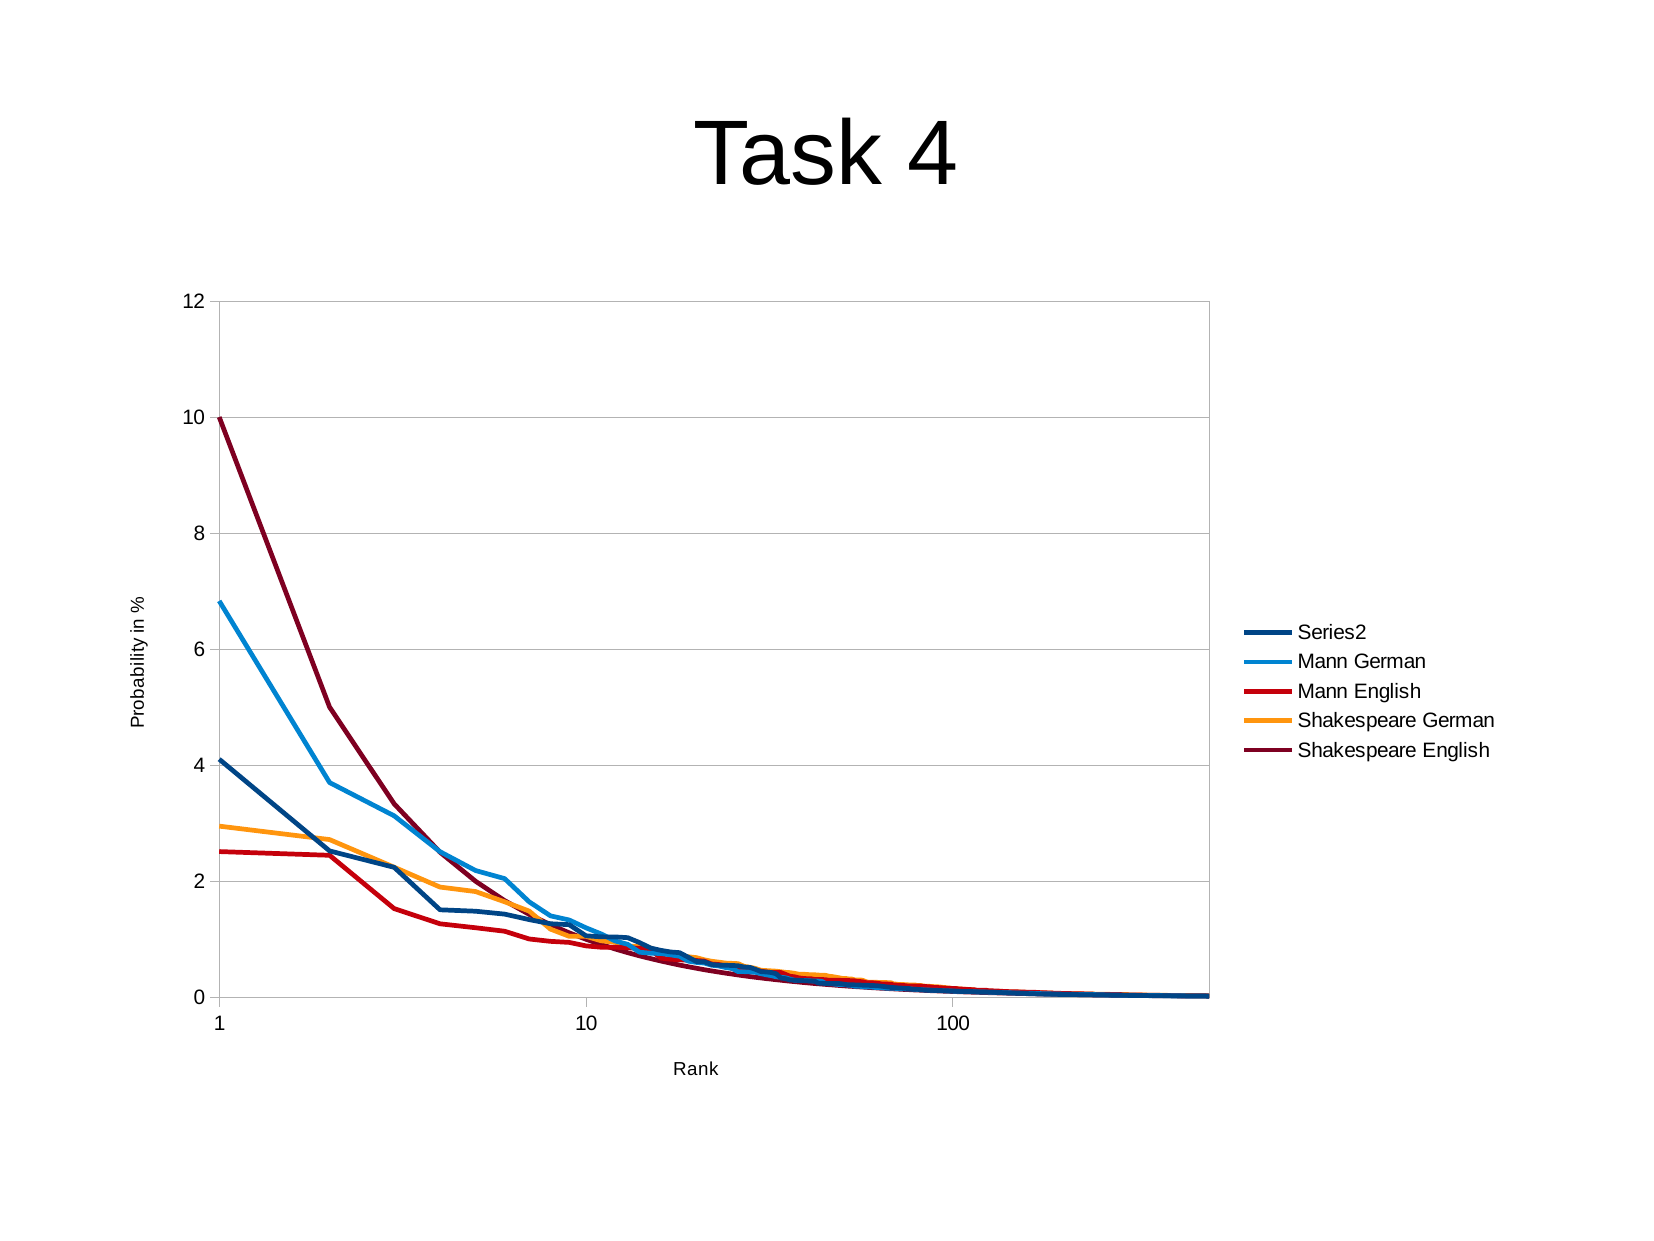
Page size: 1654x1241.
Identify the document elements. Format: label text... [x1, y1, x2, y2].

title Task 4 [82, 49, 1571, 257]
chart [94, 272, 1514, 1111]
